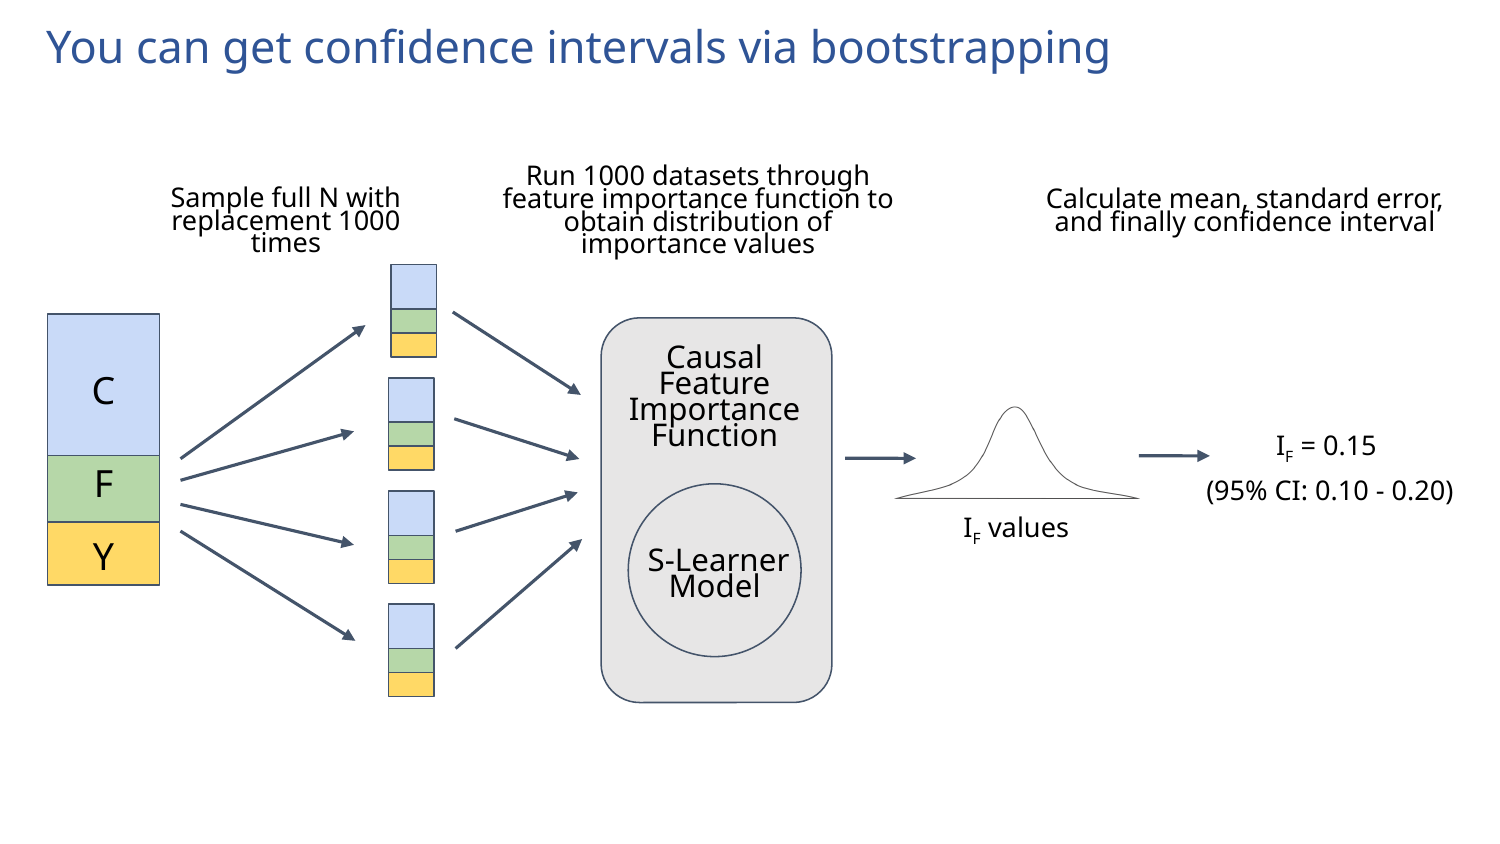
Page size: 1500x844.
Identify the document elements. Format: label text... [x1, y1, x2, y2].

text_box [388, 377, 434, 471]
text_box S-Learner Model [599, 519, 830, 596]
text_box Causal Feature Importance Function [611, 307, 818, 492]
text_box IF = 0.15 (95% CI: 0.10 - 0.20) [1194, 374, 1466, 560]
text_box Y [47, 522, 160, 599]
text_box Calculate mean, standard error, and finally confidence interval [1024, 135, 1466, 291]
text_box [388, 490, 434, 584]
text_box You can get confidence intervals via bootstrapping [35, 22, 1426, 114]
text_box IF values [928, 487, 1104, 571]
text_box C [47, 356, 160, 434]
text_box [391, 264, 437, 358]
text_box F [47, 449, 160, 522]
text_box Sample full N with replacement 1000 times [159, 131, 413, 316]
text_box [47, 434, 160, 449]
text_box [388, 604, 434, 697]
picture [880, 365, 1152, 569]
text_box Run 1000 datasets through feature importance function to obtain distribution of importance values [477, 135, 919, 291]
text_box [601, 326, 832, 703]
text_box [47, 314, 160, 356]
